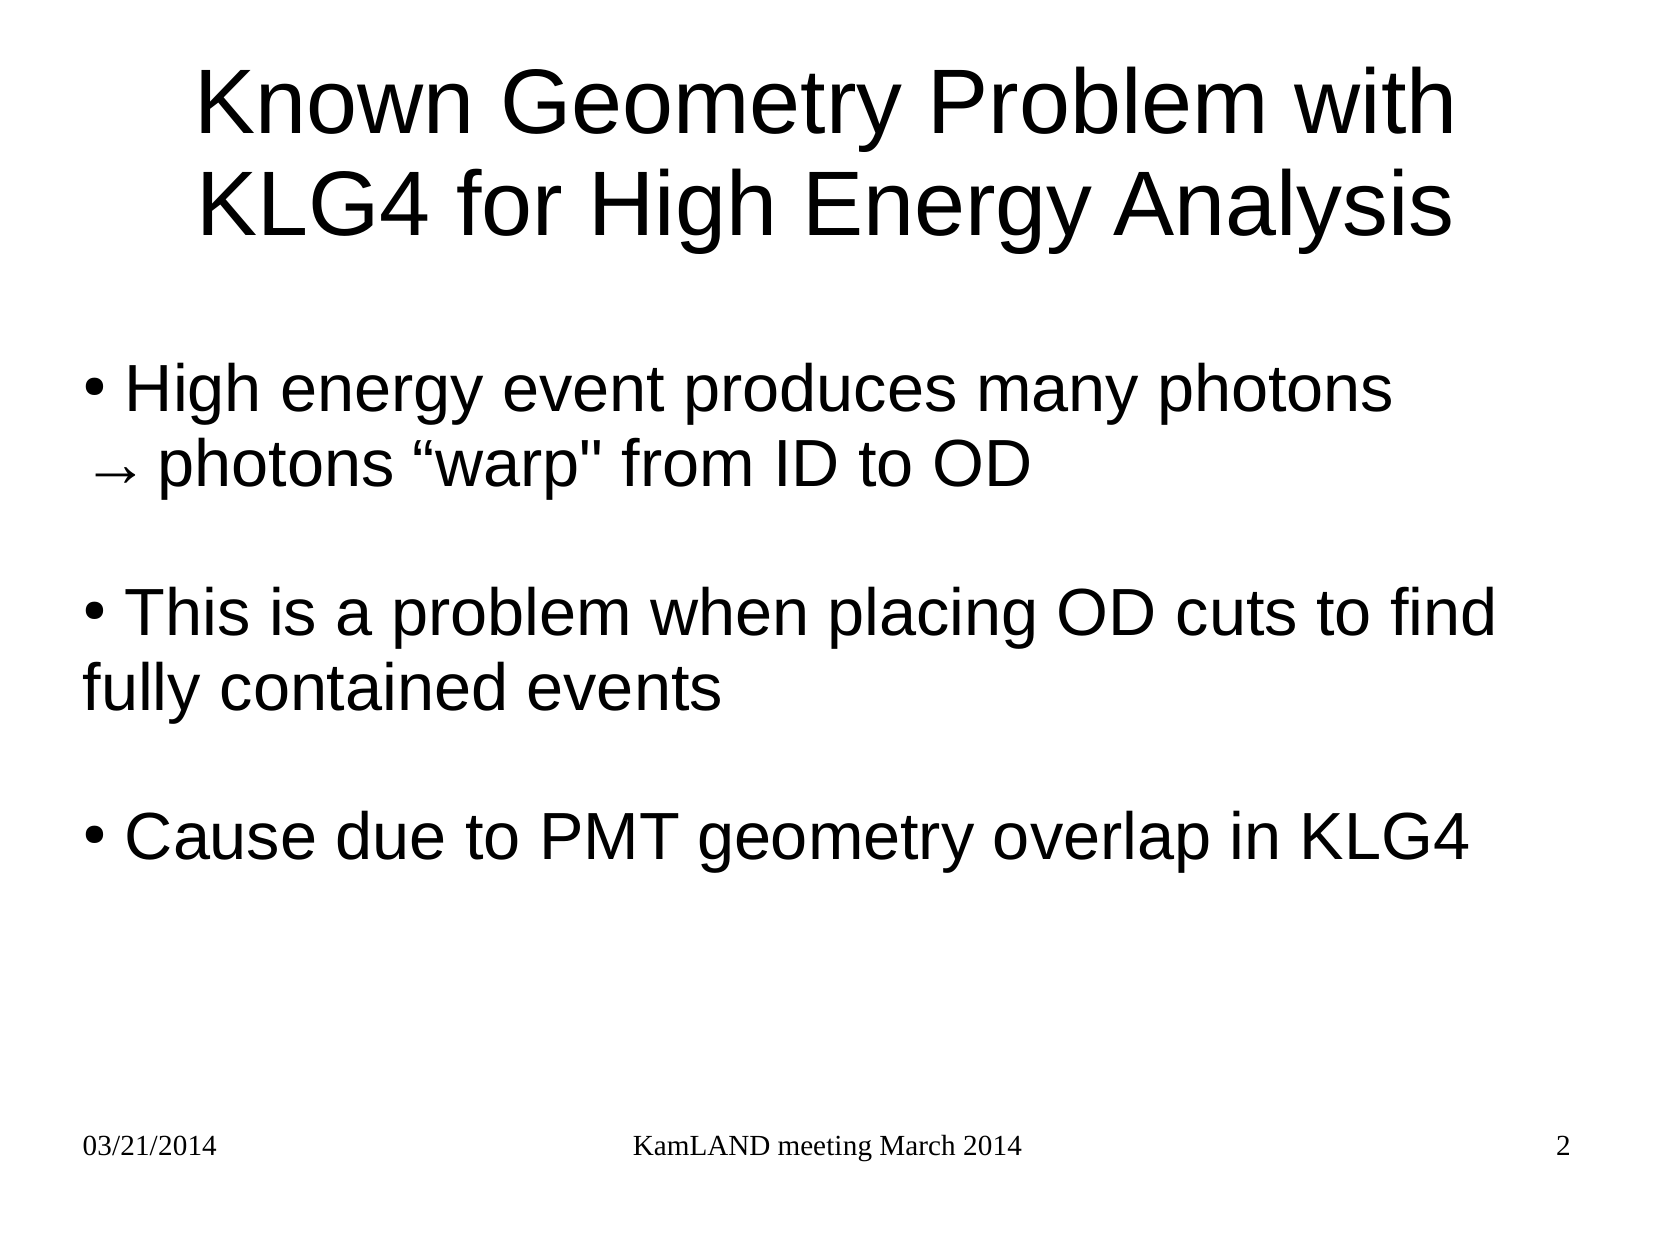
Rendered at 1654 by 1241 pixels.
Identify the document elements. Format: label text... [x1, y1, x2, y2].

title Known Geometry Problem with KLG4 for High Energy Analysis [82, 49, 1571, 257]
subtitle High energy event produces many photons → photons “warp" from ID to OD This is a problem when placing OD cuts to find fully contained events Cause due to PMT geometry overlap in KLG4 [82, 290, 1538, 1010]
